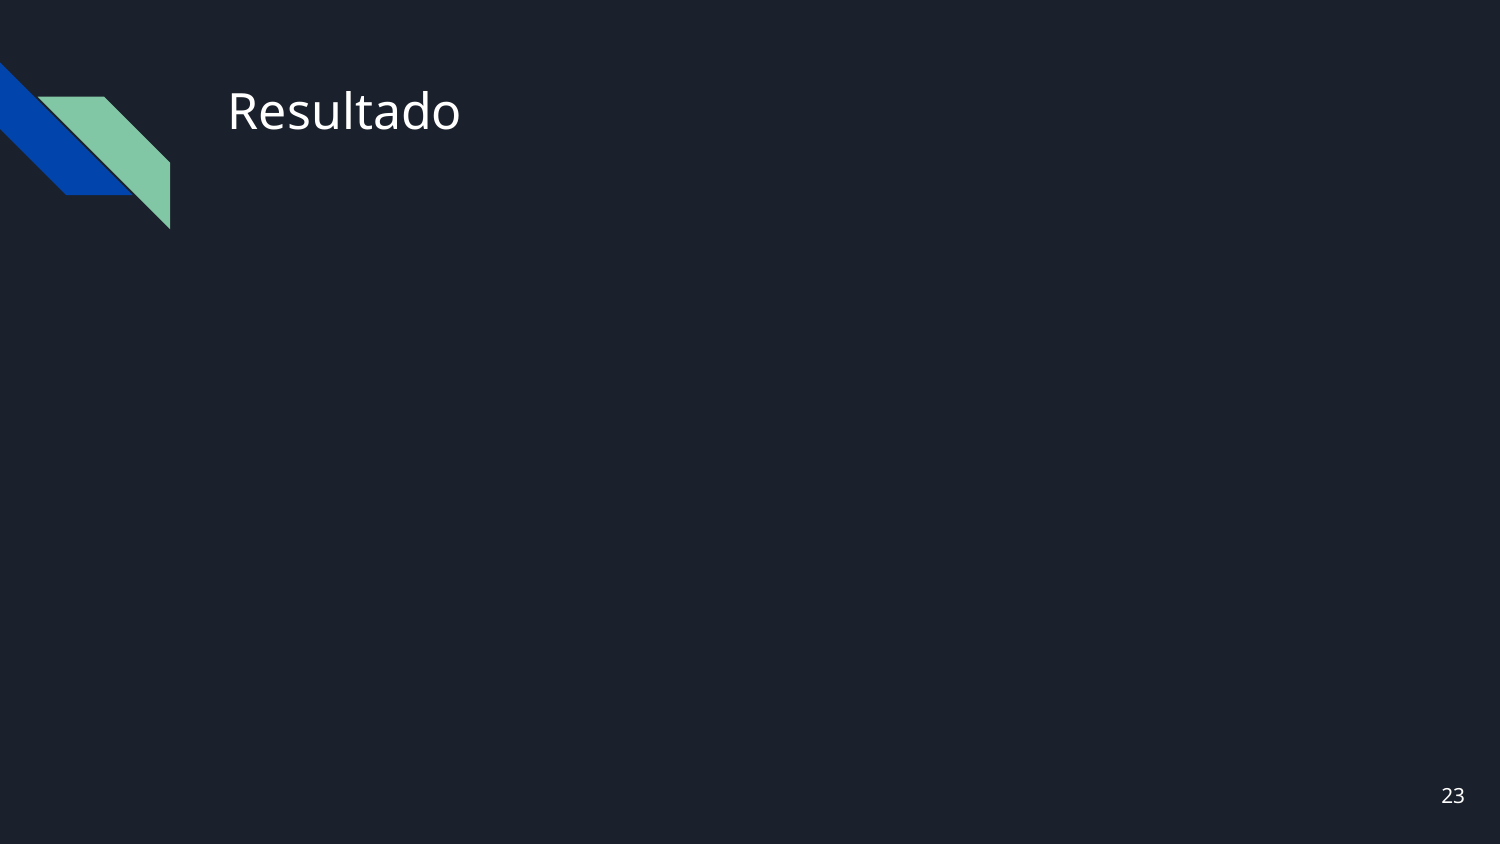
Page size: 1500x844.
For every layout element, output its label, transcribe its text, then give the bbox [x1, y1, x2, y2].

title Resultado [212, 64, 1368, 215]
slide_number <número> [1389, 764, 1480, 830]
